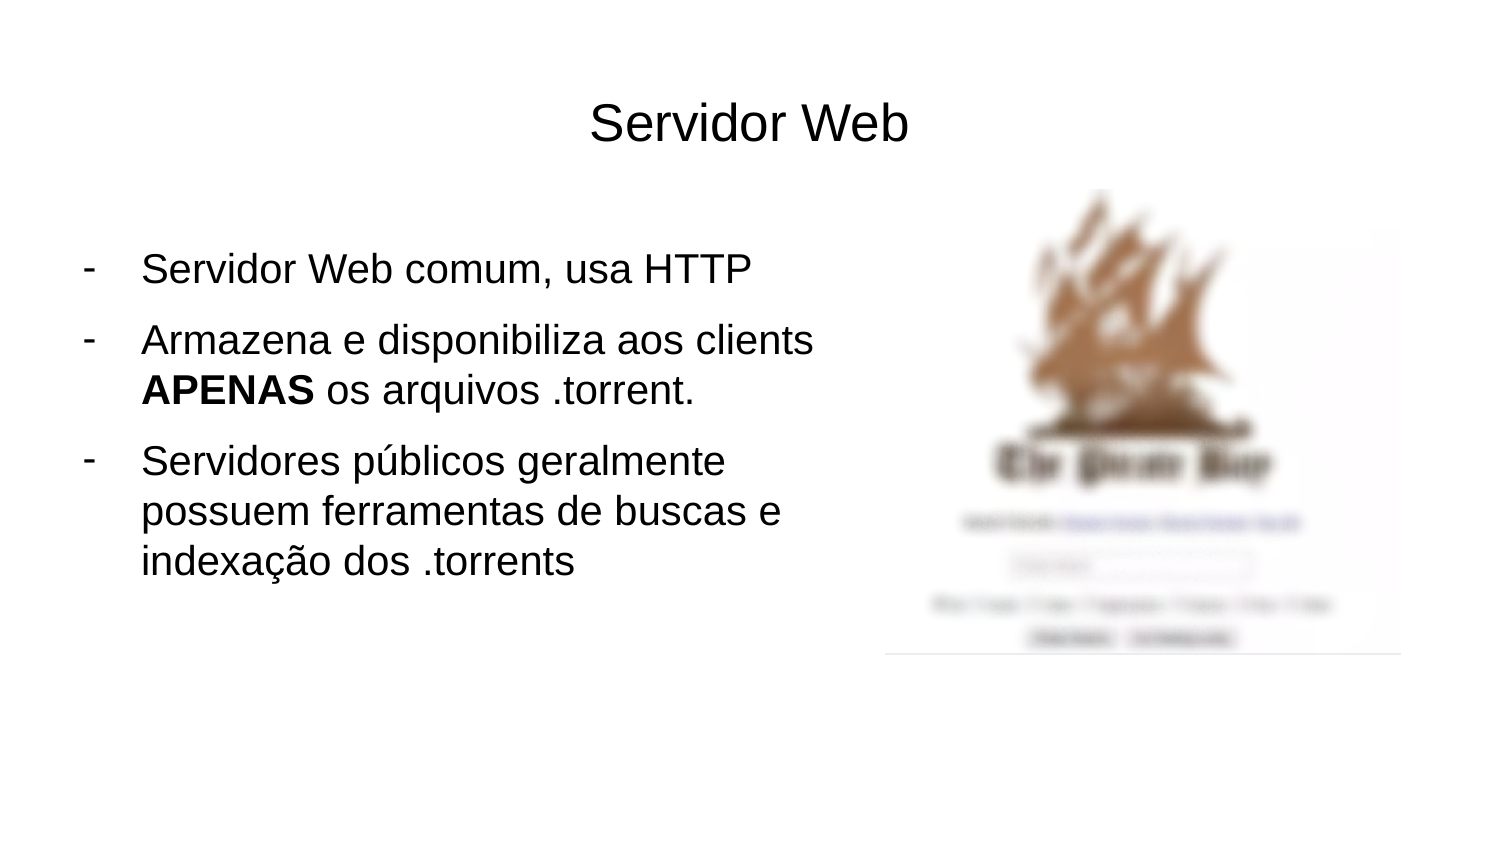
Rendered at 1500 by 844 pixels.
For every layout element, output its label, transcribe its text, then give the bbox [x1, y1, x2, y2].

text_box Servidor Web comum, usa HTTP Armazena e disponibiliza aos clients APENAS os arquivos .torrent. Servidores públicos geralmente possuem ferramentas de buscas e indexação dos .torrents [51, 226, 862, 599]
picture [885, 189, 1401, 655]
title Servidor Web [51, 72, 1449, 167]
